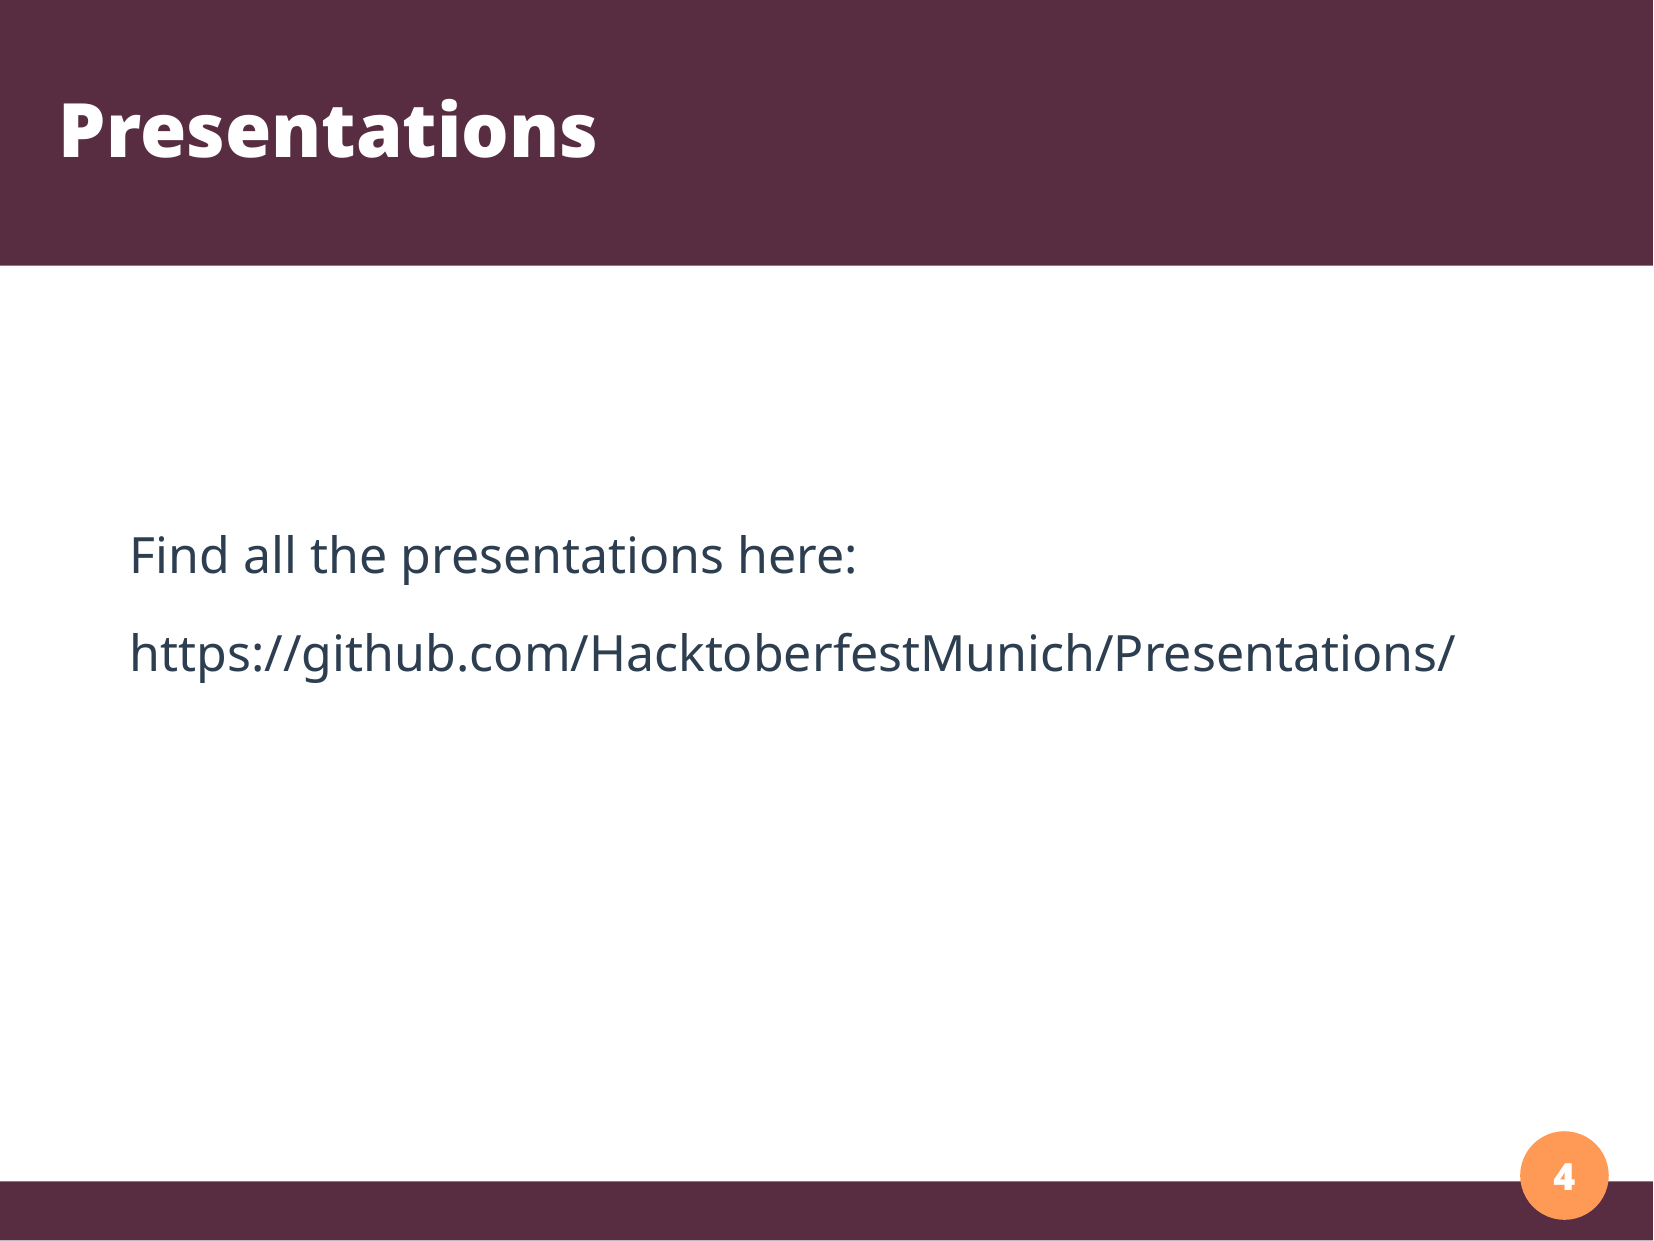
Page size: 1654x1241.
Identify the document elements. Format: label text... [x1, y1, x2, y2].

title Presentations [58, 49, 1594, 207]
list Find all the presentations here: https://github.com/HacktoberfestMunich/Presentations/ [58, 324, 1594, 1152]
